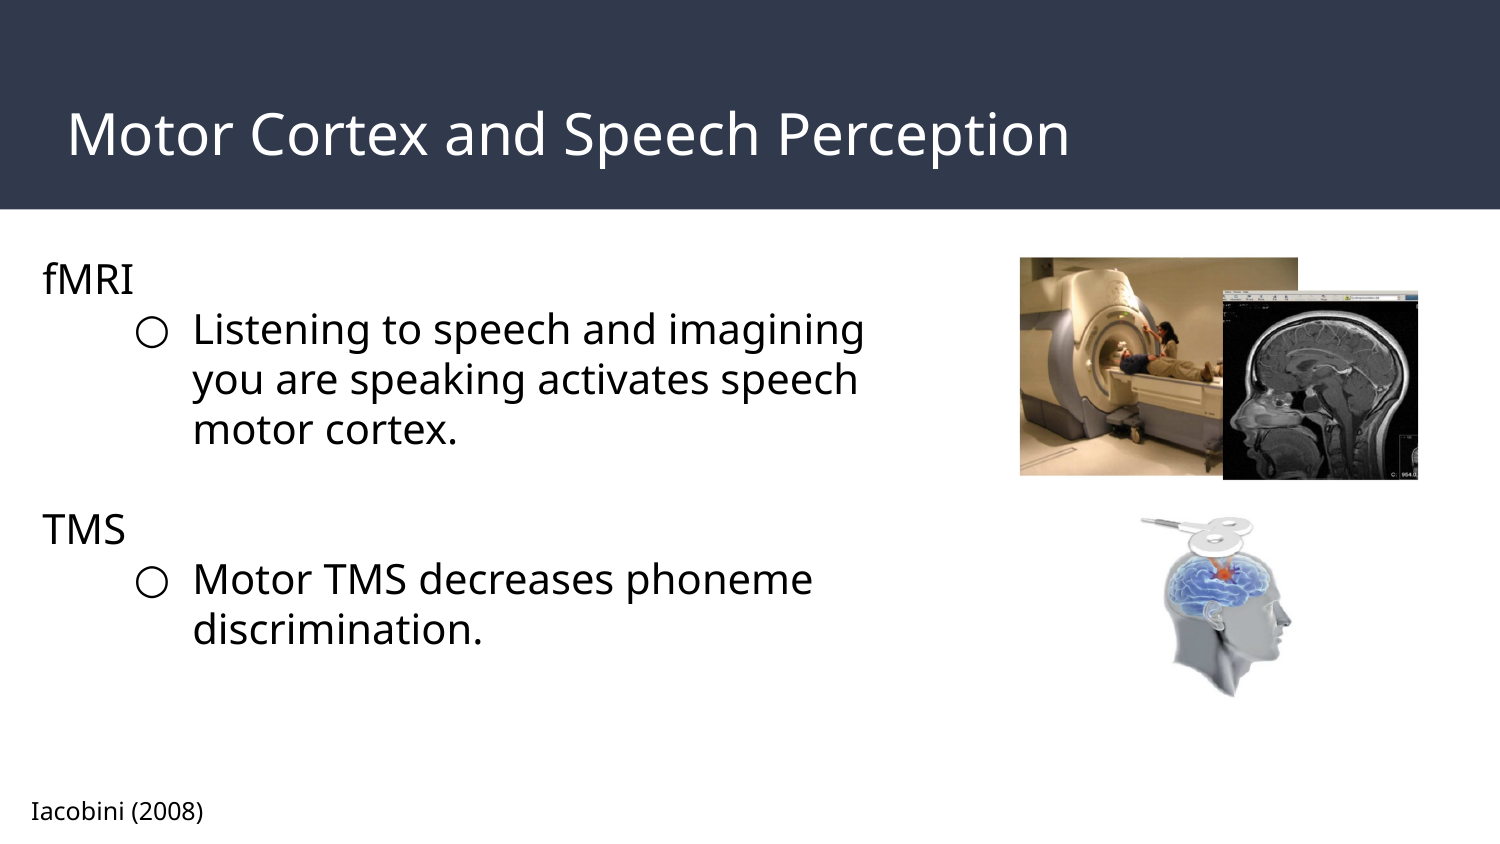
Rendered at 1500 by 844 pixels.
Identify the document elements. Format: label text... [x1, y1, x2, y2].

title Motor Cortex and Speech Perception [51, 82, 1449, 185]
text_box fMRI Listening to speech and imagining you are speaking activates speech motor cortex. TMS Motor TMS decreases phoneme discrimination. [27, 237, 946, 711]
picture [1010, 254, 1426, 486]
text_box Iacobini (2008) [16, 780, 558, 834]
picture [1126, 502, 1310, 711]
